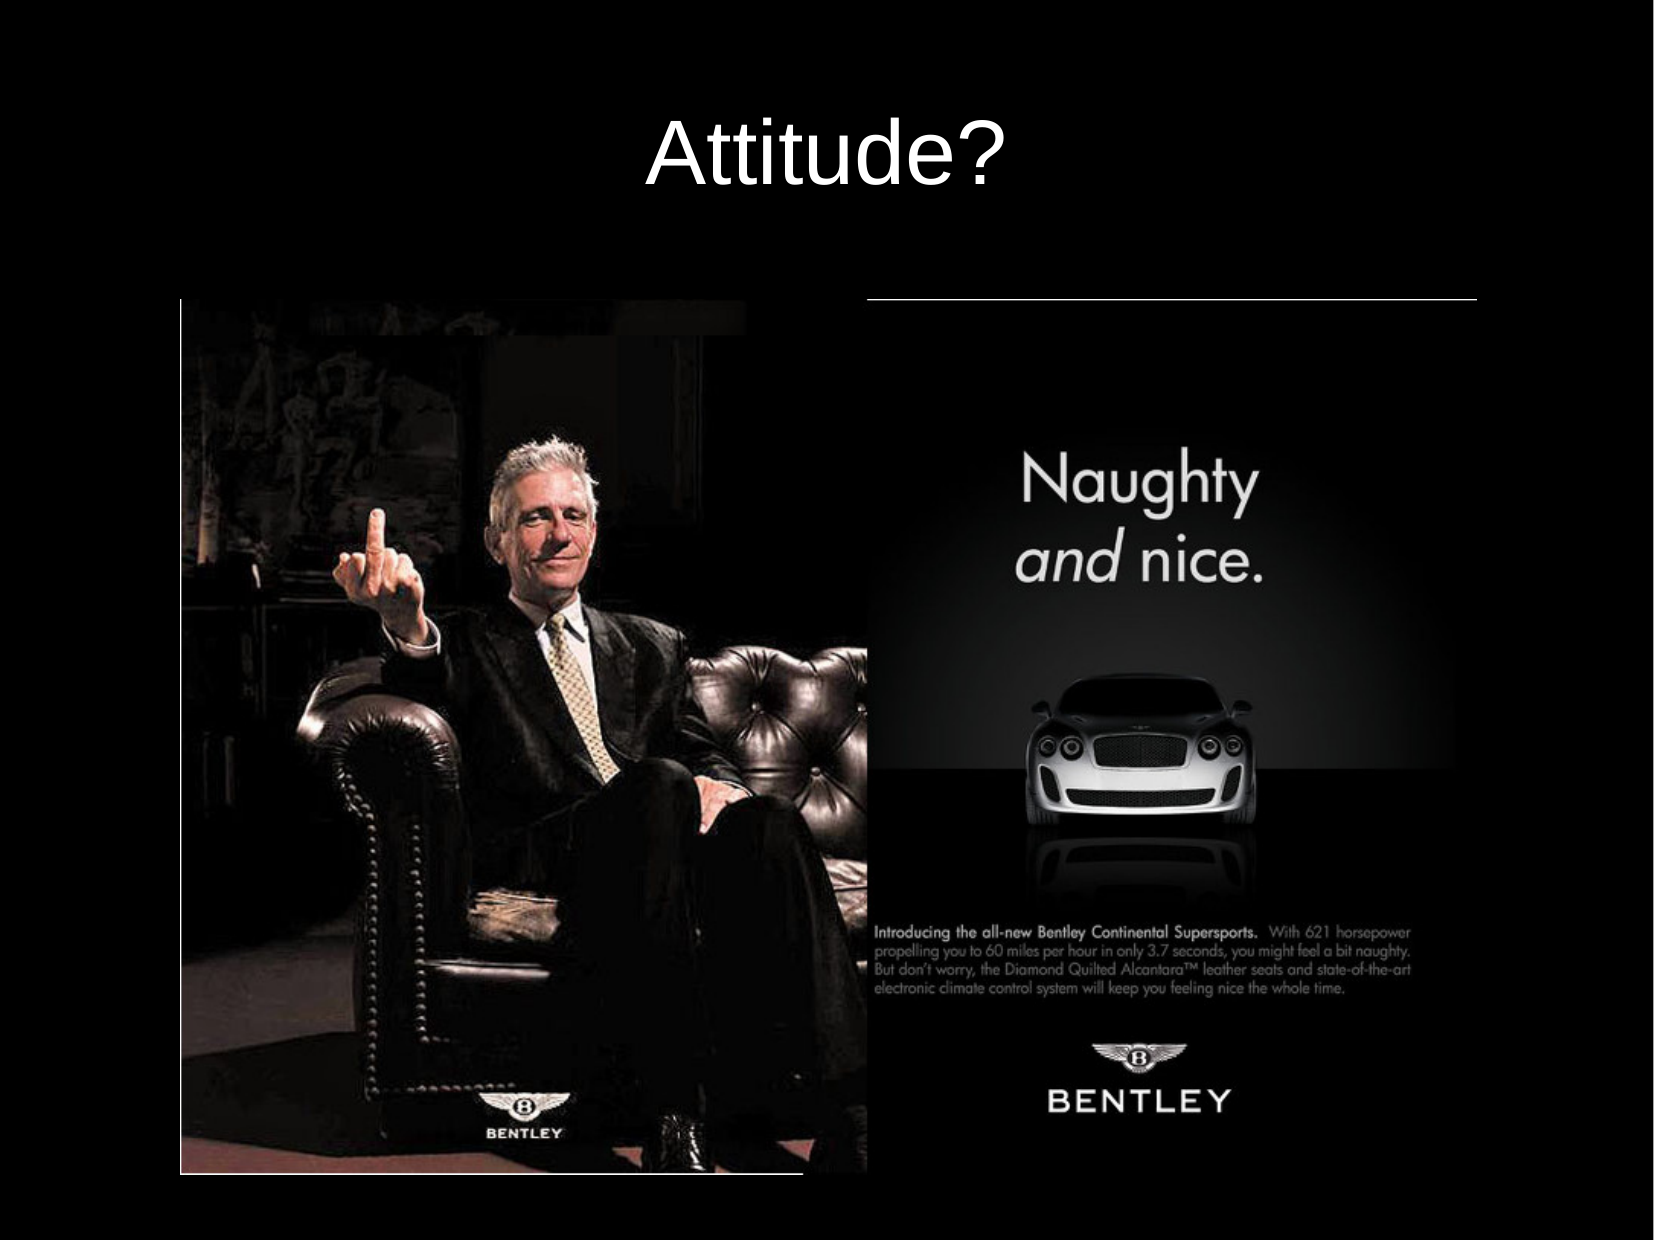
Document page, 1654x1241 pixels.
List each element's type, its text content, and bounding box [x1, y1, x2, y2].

title Attitude? [82, 49, 1571, 257]
picture [180, 299, 1477, 1175]
